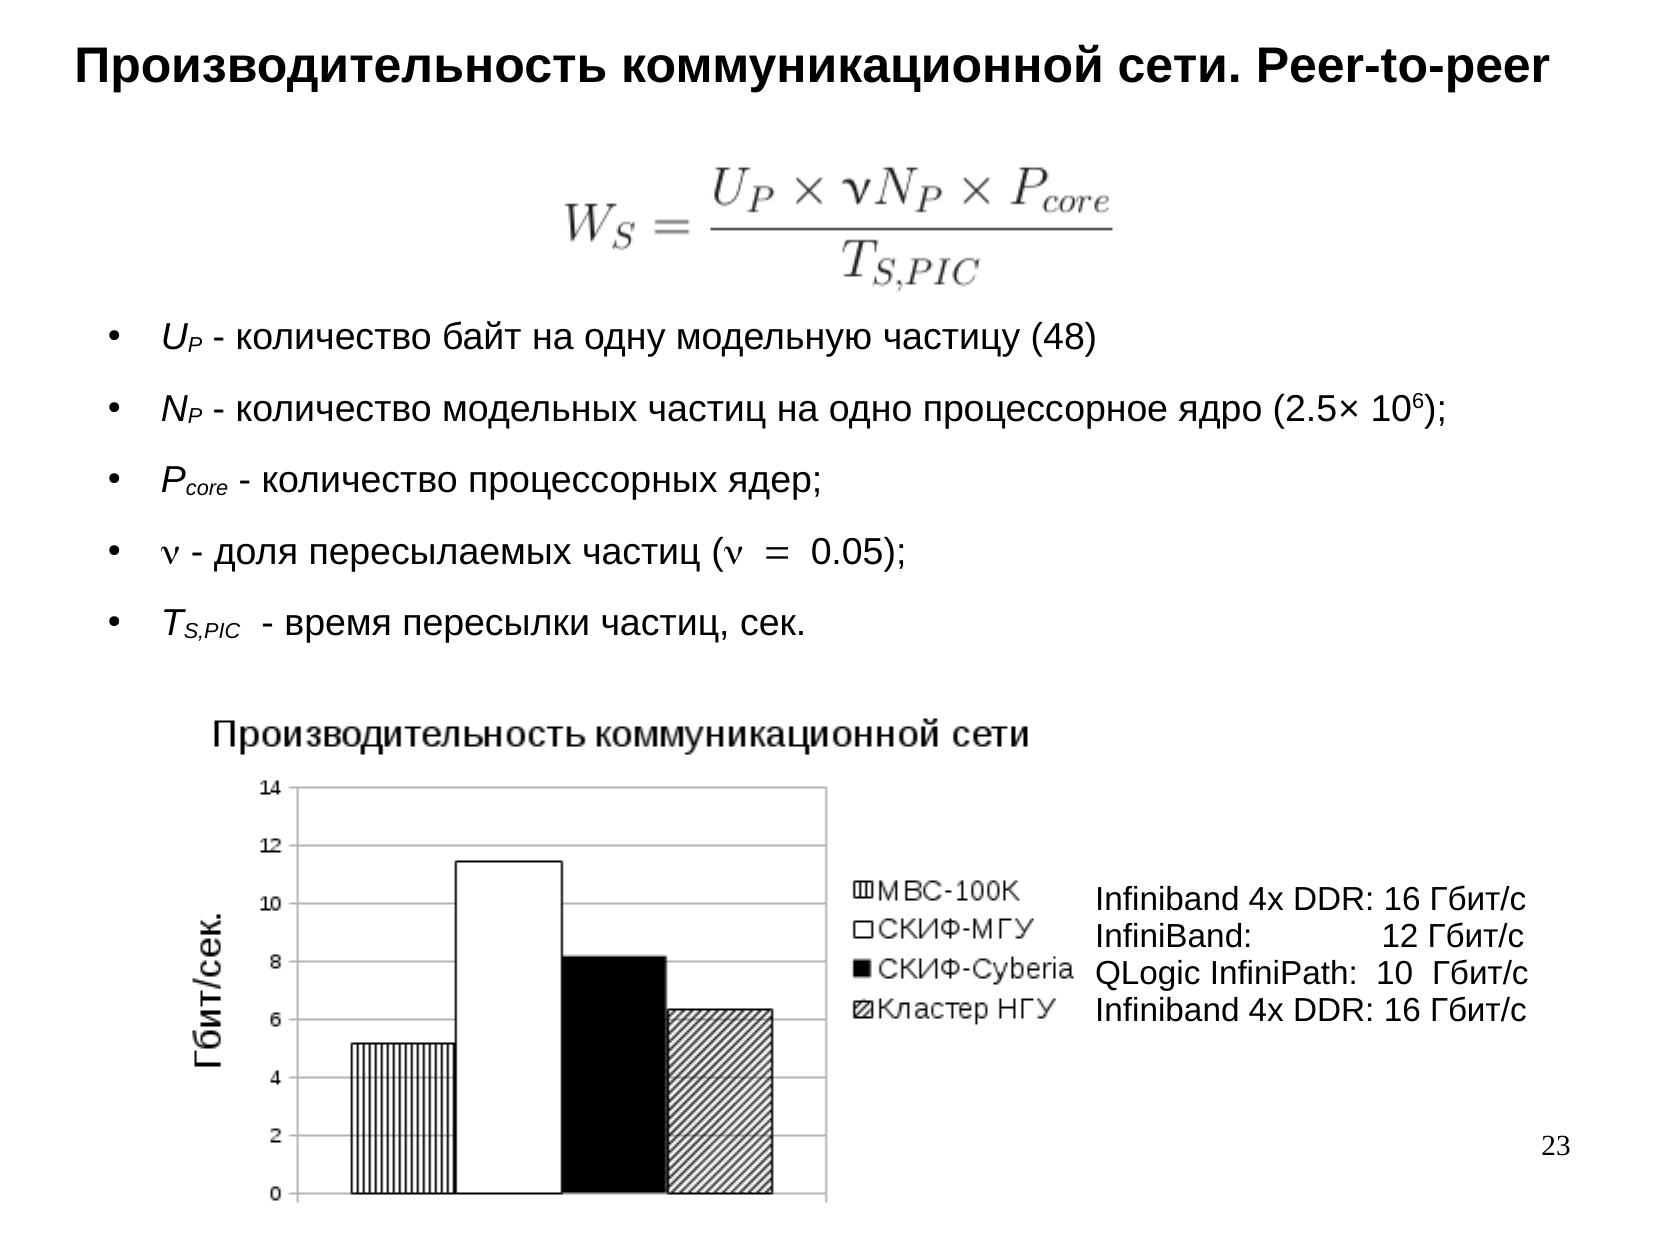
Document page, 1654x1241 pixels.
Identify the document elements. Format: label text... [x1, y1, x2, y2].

picture [149, 683, 1096, 1216]
title Производительность коммуникационной сети. Peer-to-peer [0, 0, 1636, 169]
text_box Infiniband 4x DDR: 16 Гбит/с InfiniBand: 12 Гбит/с QLogic InfiniPath: 10 Гбит/с Infiniband 4x DDR: 16 Гбит/с [1080, 873, 1563, 1037]
picture [465, 169, 1161, 319]
list UP - количество байт на одну модельную частицу (48) NP - количество модельных частиц на одно процессорное ядро (2.5× 106); Pcore - количество процессорных ядер; n - доля пересылаемых частиц (n = 0.05); TS,PIC - время пересылки частиц, сек. [90, 315, 1579, 1036]
